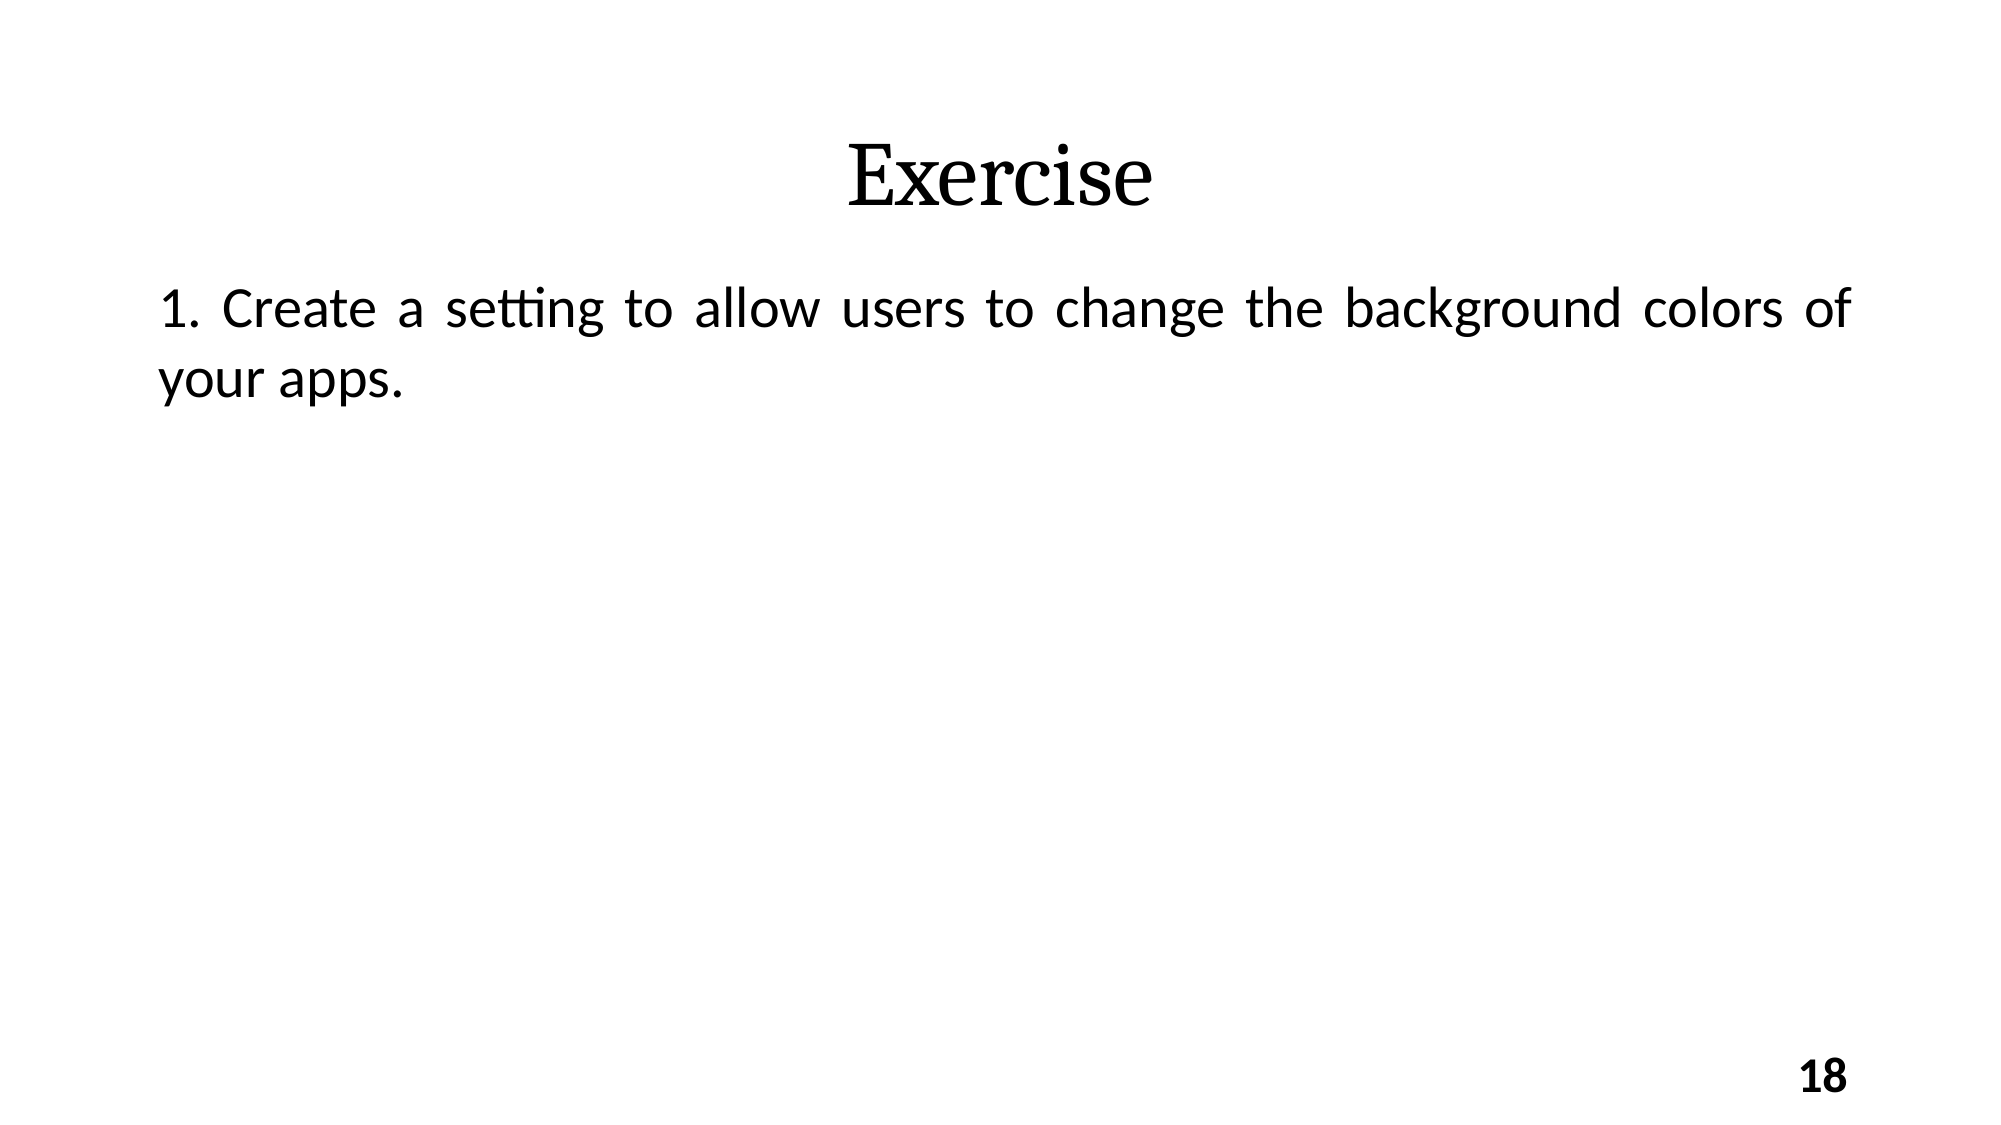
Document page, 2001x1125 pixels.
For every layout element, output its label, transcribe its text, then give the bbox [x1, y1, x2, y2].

text_box Exercise [137, 59, 1863, 278]
text_box 1. Create a setting to allow users to change the background colors of your apps. [143, 261, 1869, 991]
text_box <number> [1412, 1042, 1863, 1103]
